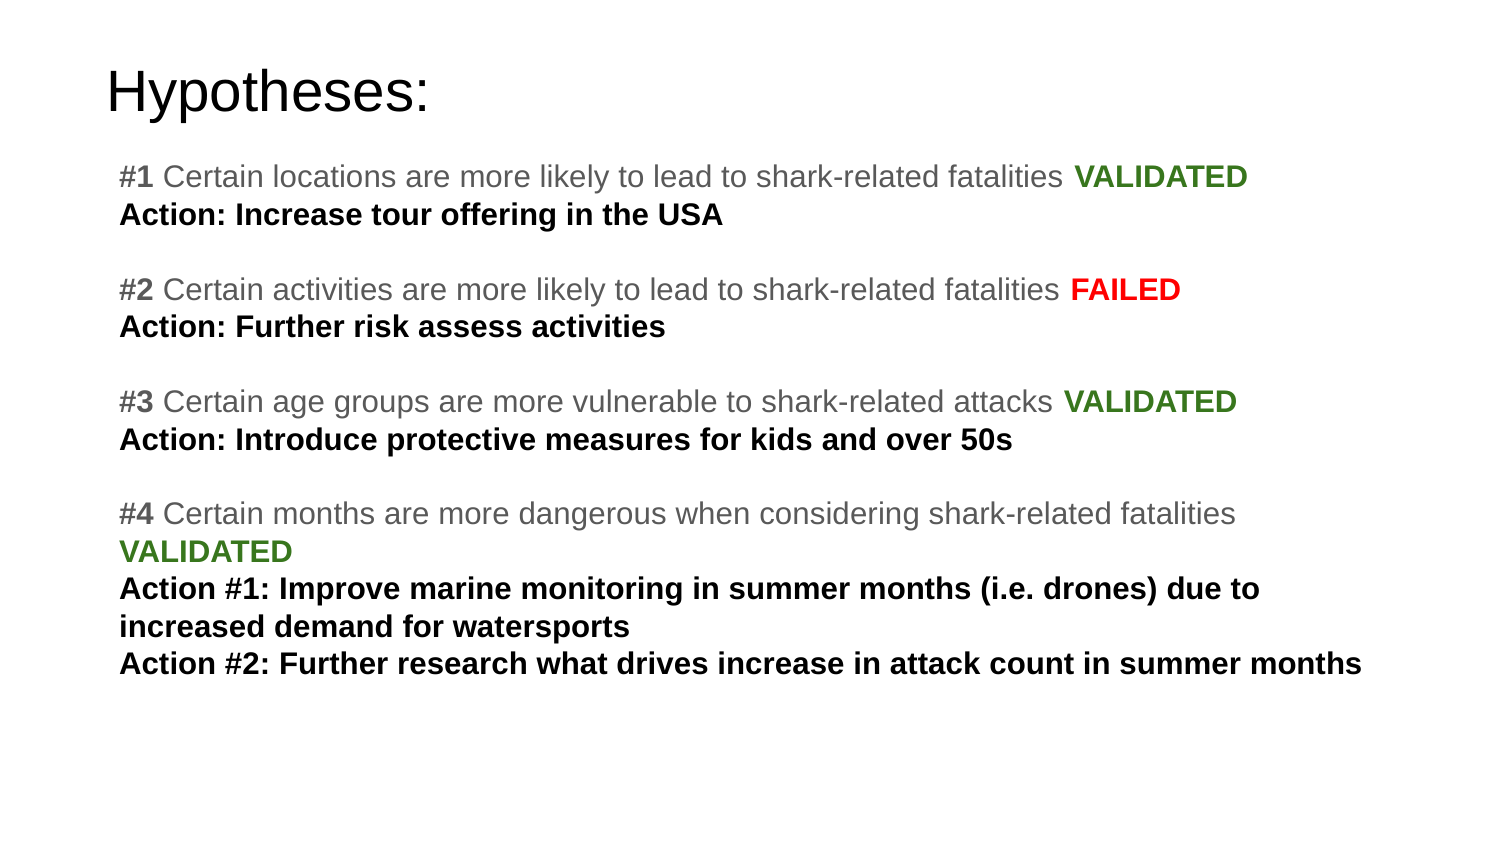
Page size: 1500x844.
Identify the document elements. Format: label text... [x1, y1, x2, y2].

text_box Hypotheses: [91, 37, 1119, 139]
text_box #1 Certain locations are more likely to lead to shark-related fatalities VALIDATED Action: Increase tour offering in the USA #2 Certain activities are more likely to lead to shark-related fatalities FAILED Action: Further risk assess activities #3 Certain age groups are more vulnerable to shark-related attacks VALIDATED Action: Introduce protective measures for kids and over 50s #4 Certain months are more dangerous when considering shark-related fatalities VALIDATED Action #1: Improve marine monitoring in summer months (i.e. drones) due to increased demand for watersports Action #2: Further research what drives increase in attack count in summer months [104, 141, 1396, 702]
